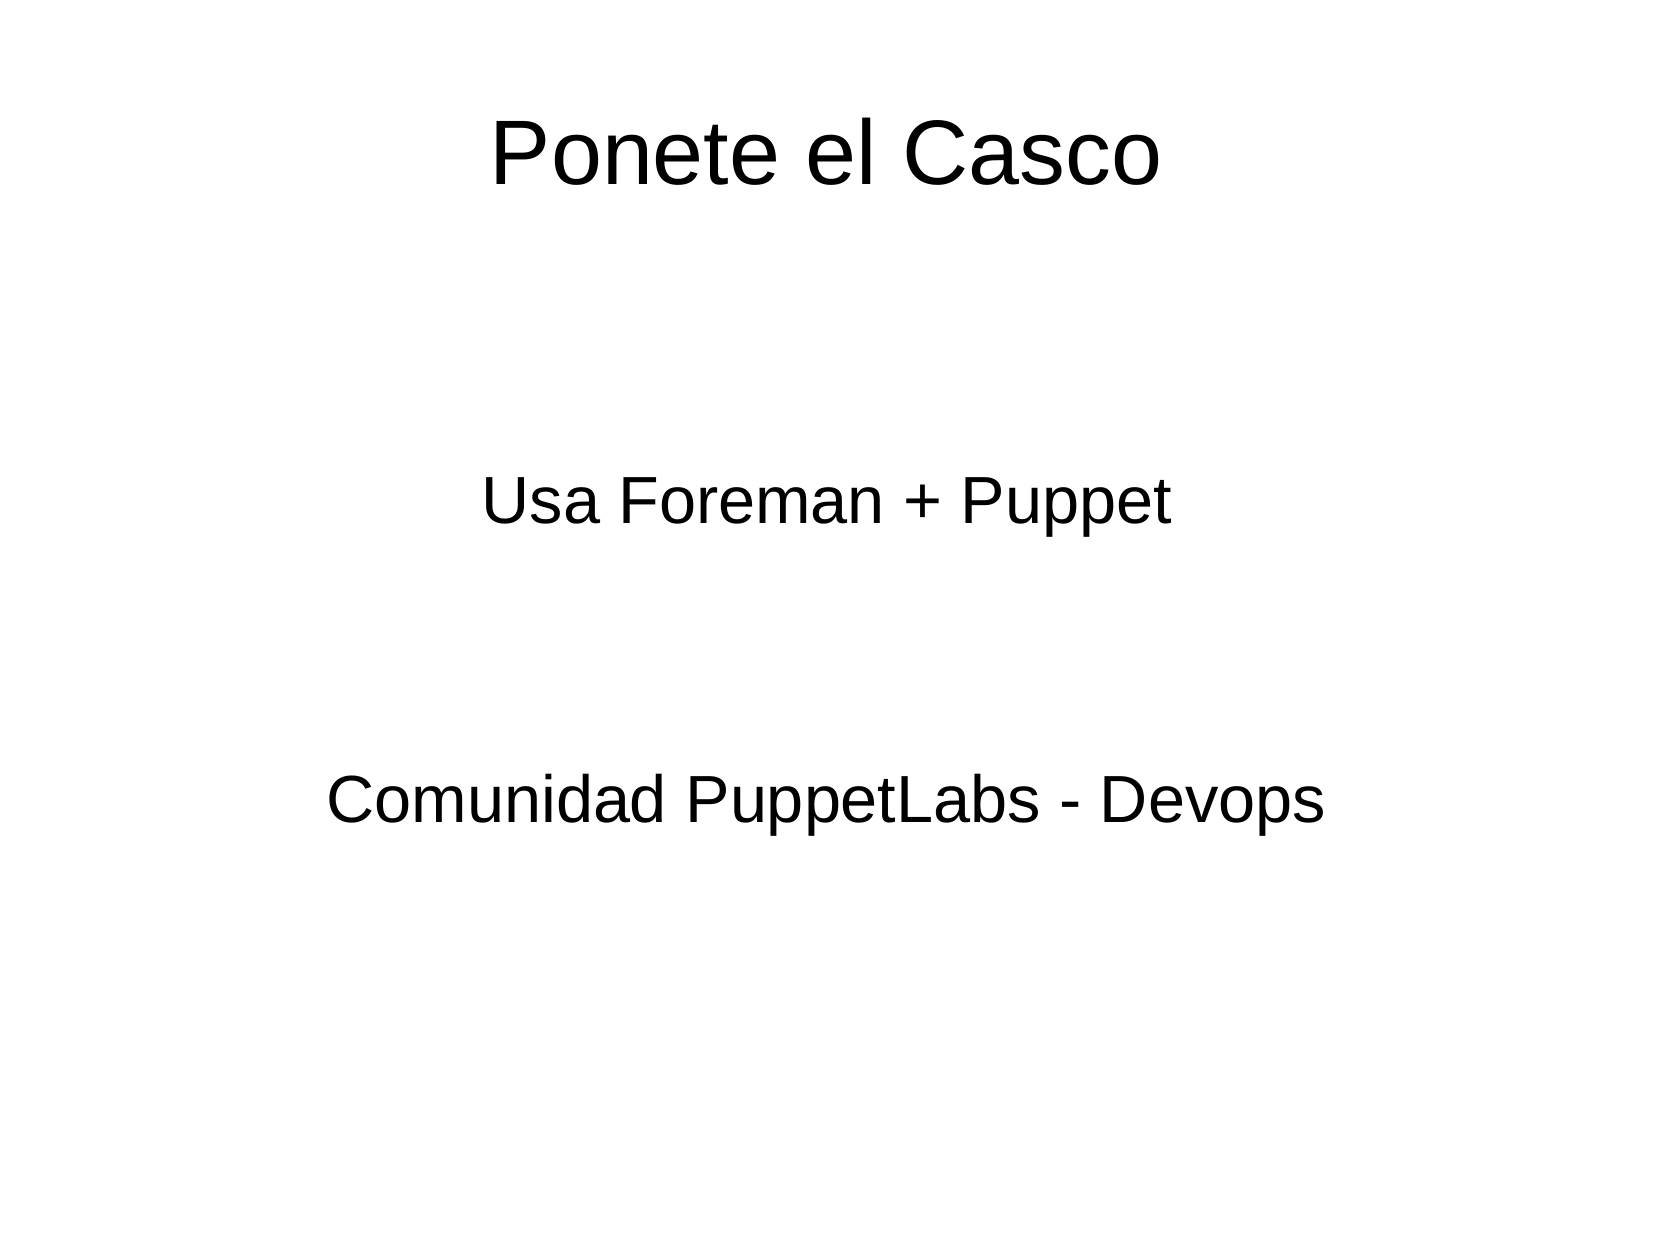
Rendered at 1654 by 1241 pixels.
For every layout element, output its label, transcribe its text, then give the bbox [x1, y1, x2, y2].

title Ponete el Casco [82, 49, 1571, 257]
subtitle Usa Foreman + Puppet Comunidad PuppetLabs - Devops [82, 290, 1571, 1010]
